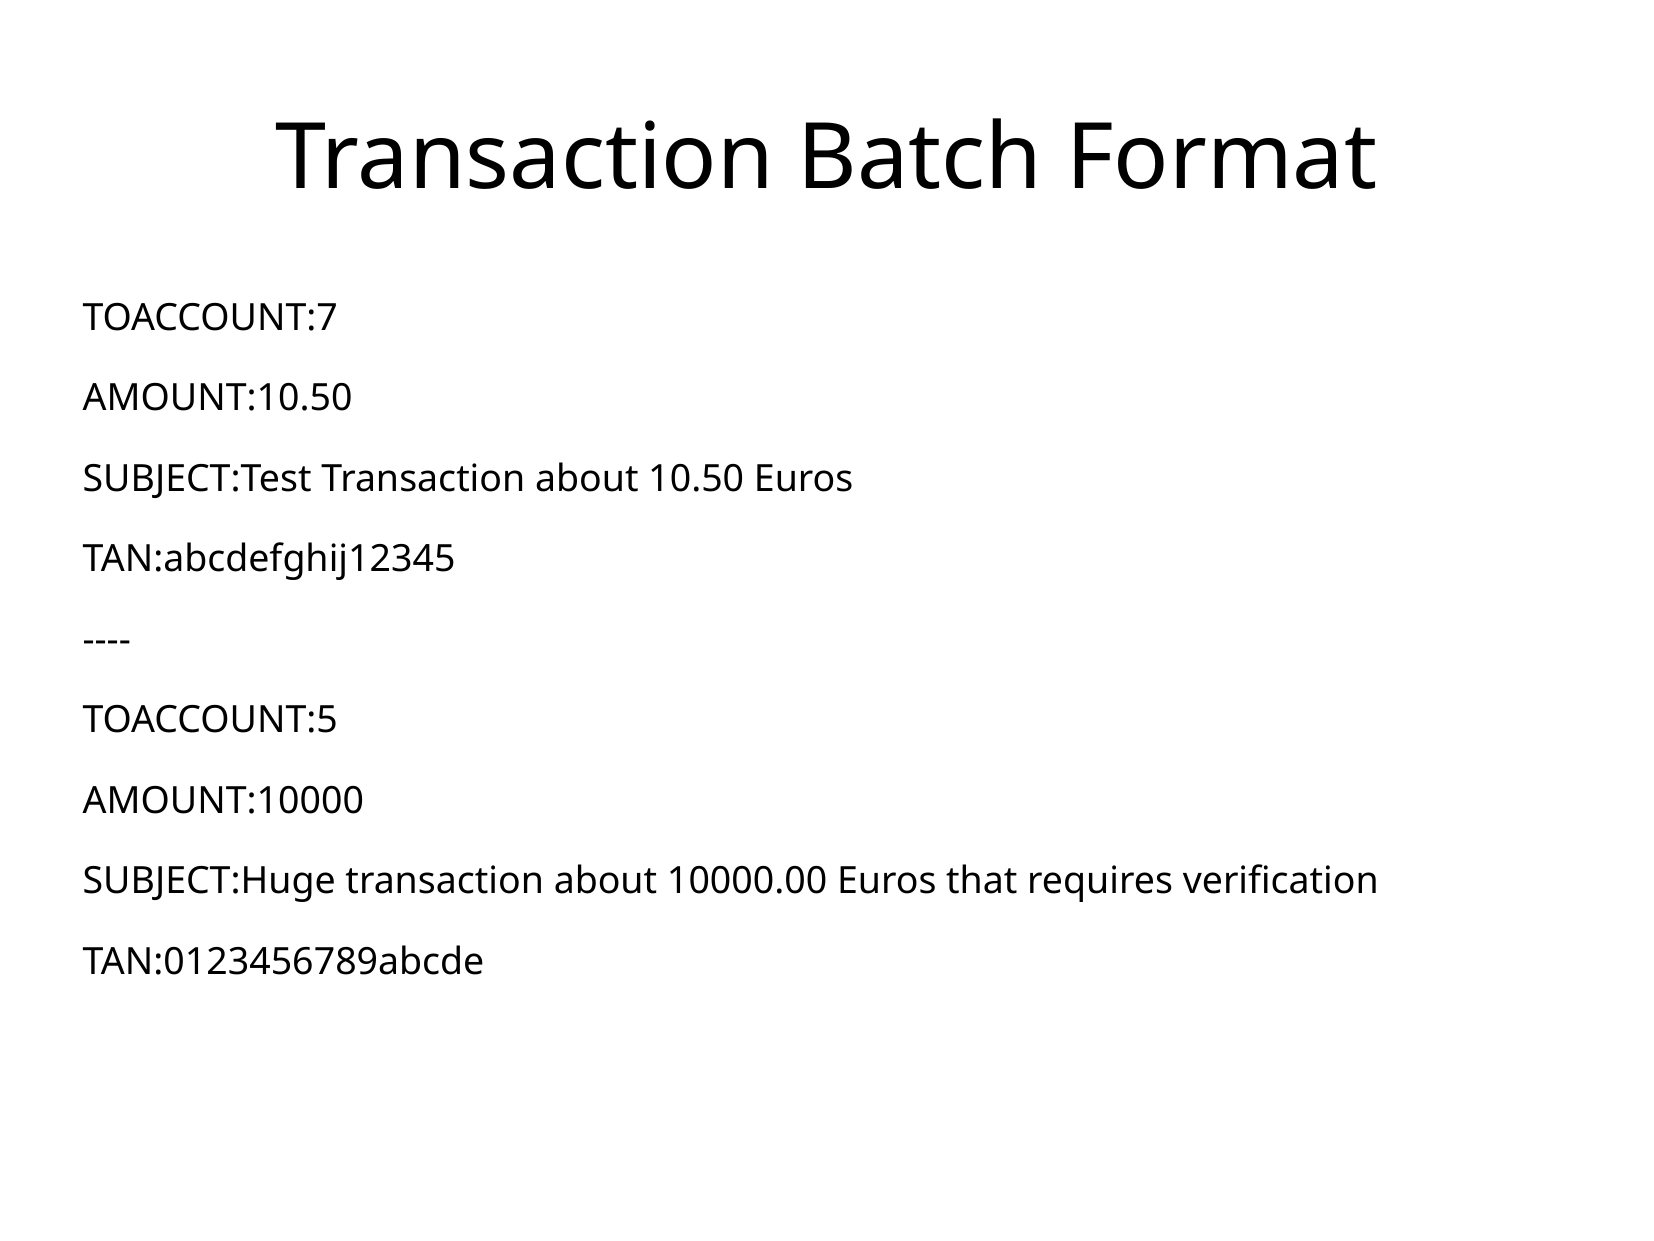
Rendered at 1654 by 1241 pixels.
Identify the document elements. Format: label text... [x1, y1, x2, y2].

list TOACCOUNT:7 AMOUNT:10.50 SUBJECT:Test Transaction about 10.50 Euros TAN:abcdefghij12345 ---- TOACCOUNT:5 AMOUNT:10000 SUBJECT:Huge transaction about 10000.00 Euros that requires verification TAN:0123456789abcde [82, 290, 1571, 1010]
title Transaction Batch Format [82, 49, 1571, 257]
